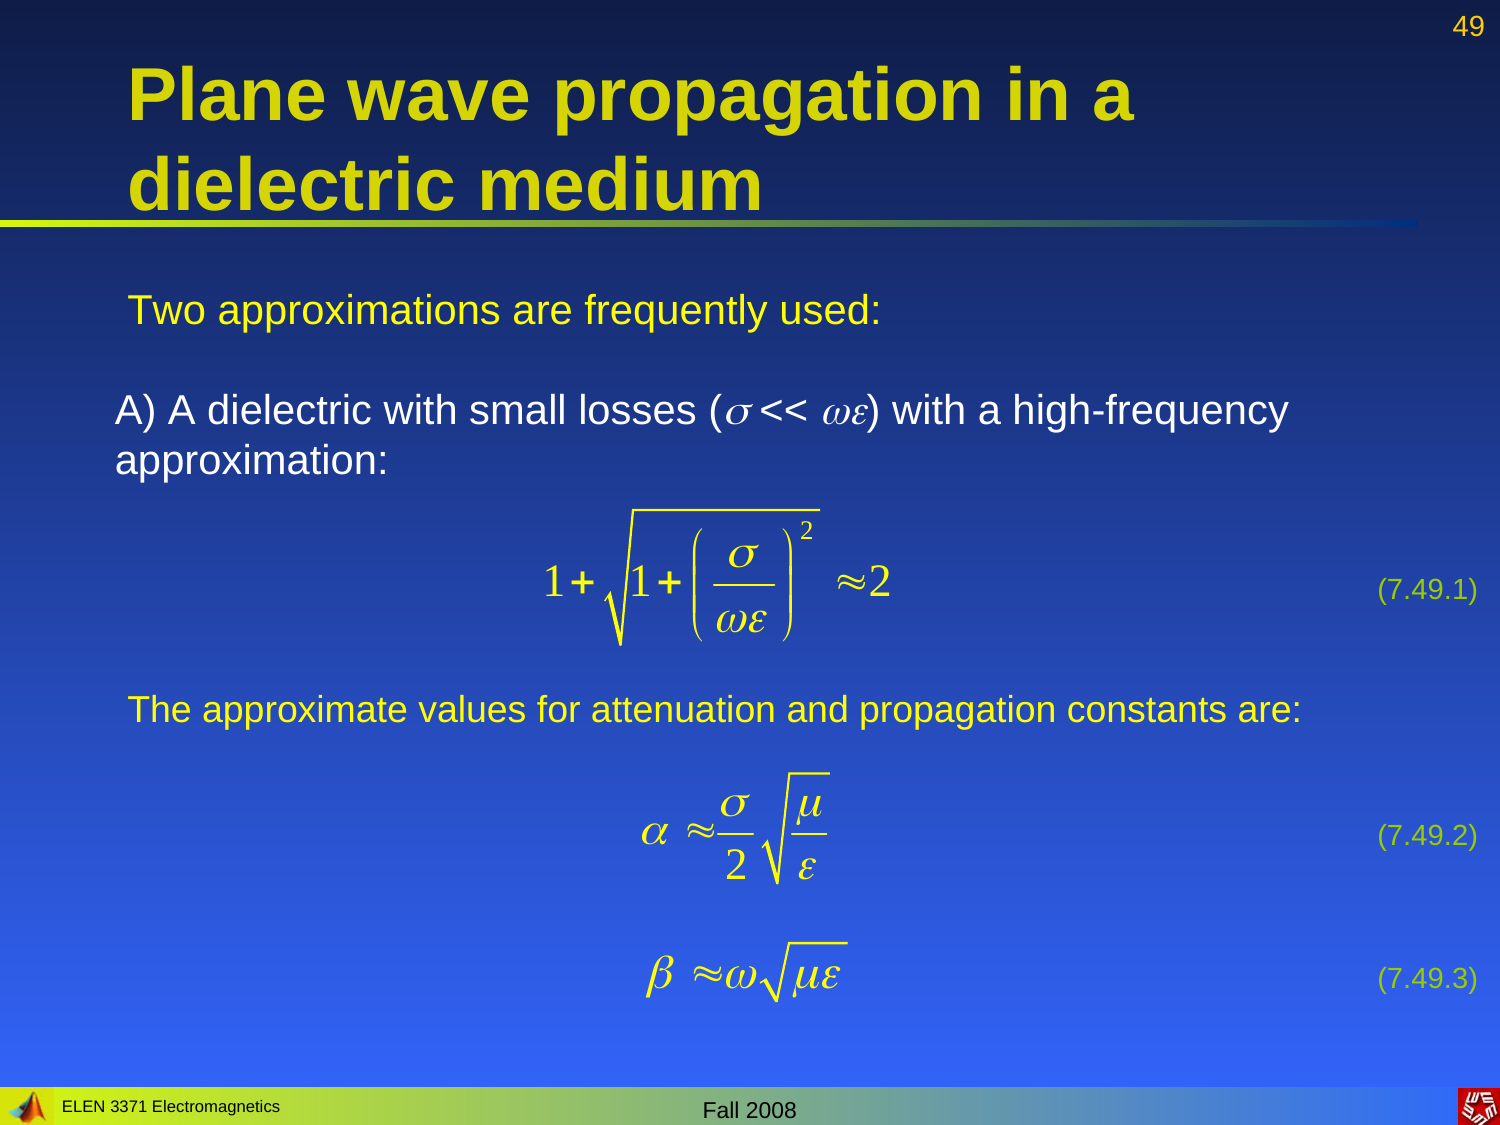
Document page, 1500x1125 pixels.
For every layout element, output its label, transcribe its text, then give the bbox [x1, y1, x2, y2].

picture [1458, 1088, 1500, 1125]
picture [0, 1087, 54, 1125]
title Plane wave propagation in a dielectric medium [112, 37, 1388, 201]
text_box The approximate values for attenuation and propagation constants are: [112, 677, 1413, 738]
text_box (7.49.2) [1362, 809, 1500, 860]
chart [635, 762, 838, 894]
text_box (7.49.1) [1362, 562, 1500, 613]
chart [637, 933, 860, 1013]
text_box Two approximations are frequently used: [112, 275, 1413, 341]
chart [540, 500, 901, 655]
text_box A) A dielectric with small losses ( << ) with a high-frequency approximation: [99, 374, 1388, 491]
text_box (7.49.3) [1362, 951, 1500, 1002]
